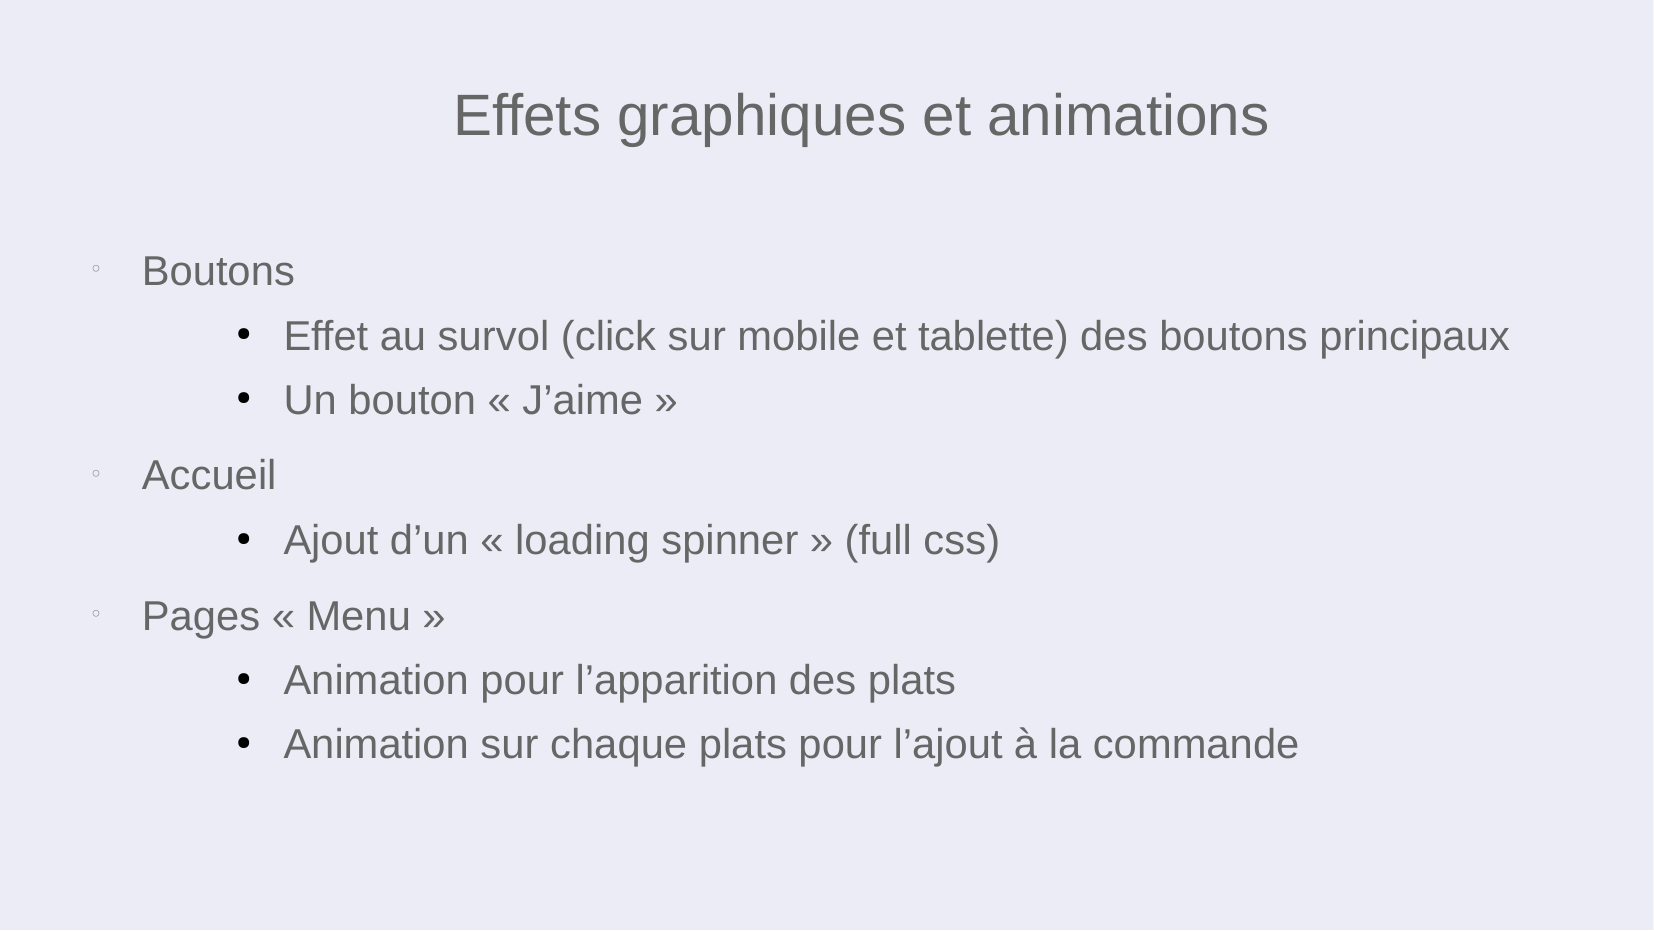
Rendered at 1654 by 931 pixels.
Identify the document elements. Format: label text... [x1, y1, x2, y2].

title Effets graphiques et animations [82, 37, 1571, 193]
list Boutons Effet au survol (click sur mobile et tablette) des boutons principaux Un bouton « J’aime » Accueil Ajout d’un « loading spinner » (full css) Pages « Menu » Animation pour l’apparition des plats Animation sur chaque plats pour l’ajout à la commande [70, 248, 1560, 804]
